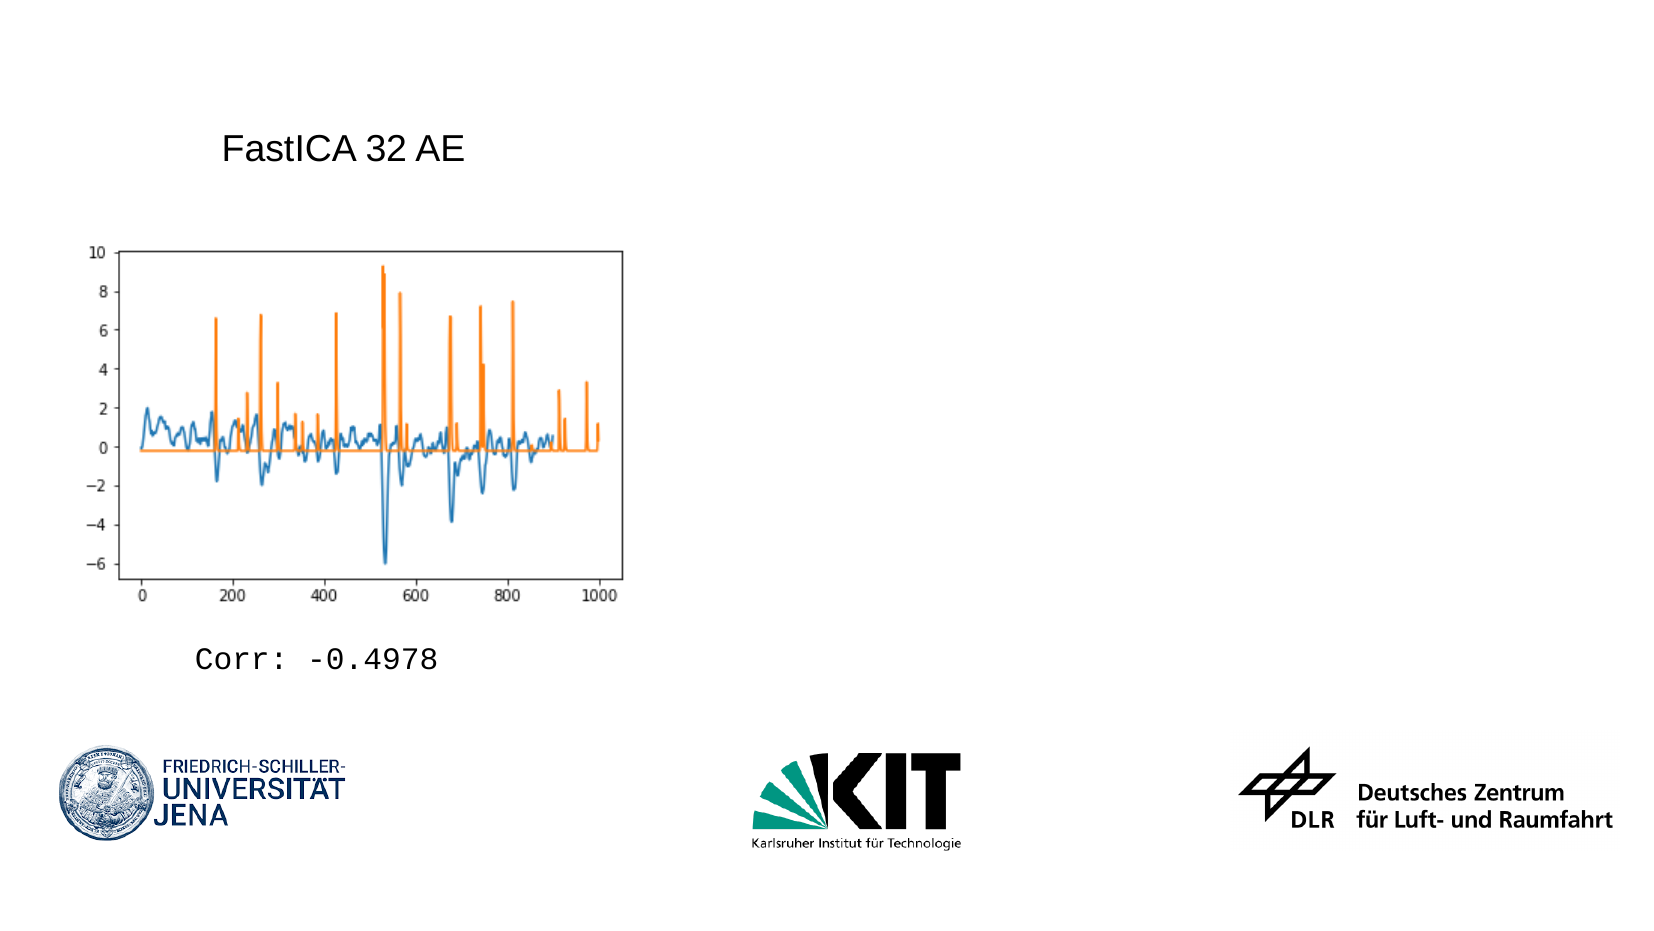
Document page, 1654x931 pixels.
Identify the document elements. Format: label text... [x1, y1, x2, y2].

picture [1230, 730, 1621, 851]
text_box FastICA 32 AE [206, 120, 511, 177]
picture [45, 730, 358, 856]
picture [750, 753, 961, 851]
text_box Corr: -0.4978 [180, 636, 466, 723]
picture [75, 236, 631, 616]
